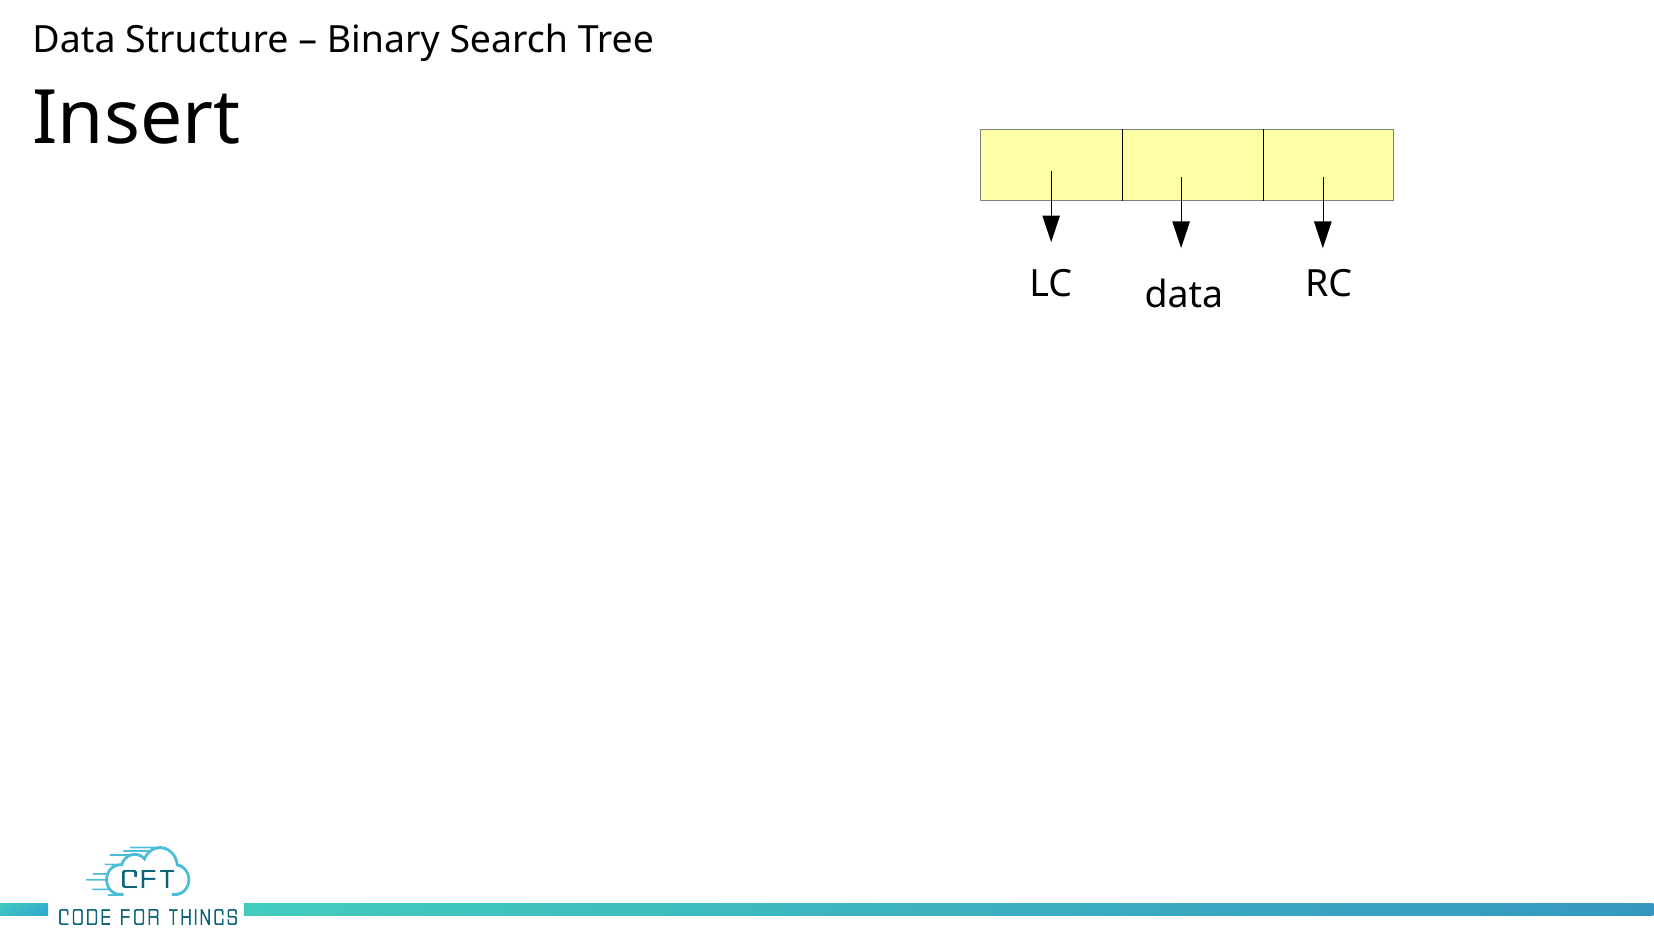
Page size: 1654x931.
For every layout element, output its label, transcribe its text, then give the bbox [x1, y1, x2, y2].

text_box data [1110, 260, 1276, 319]
text_box RC [1290, 248, 1382, 308]
text_box [1123, 129, 1263, 201]
text_box [1264, 129, 1394, 201]
picture [59, 846, 237, 925]
text_box LC [1014, 248, 1099, 308]
text_box [980, 129, 1122, 201]
title Data Structure – Binary Search Tree Insert [32, 12, 1184, 166]
